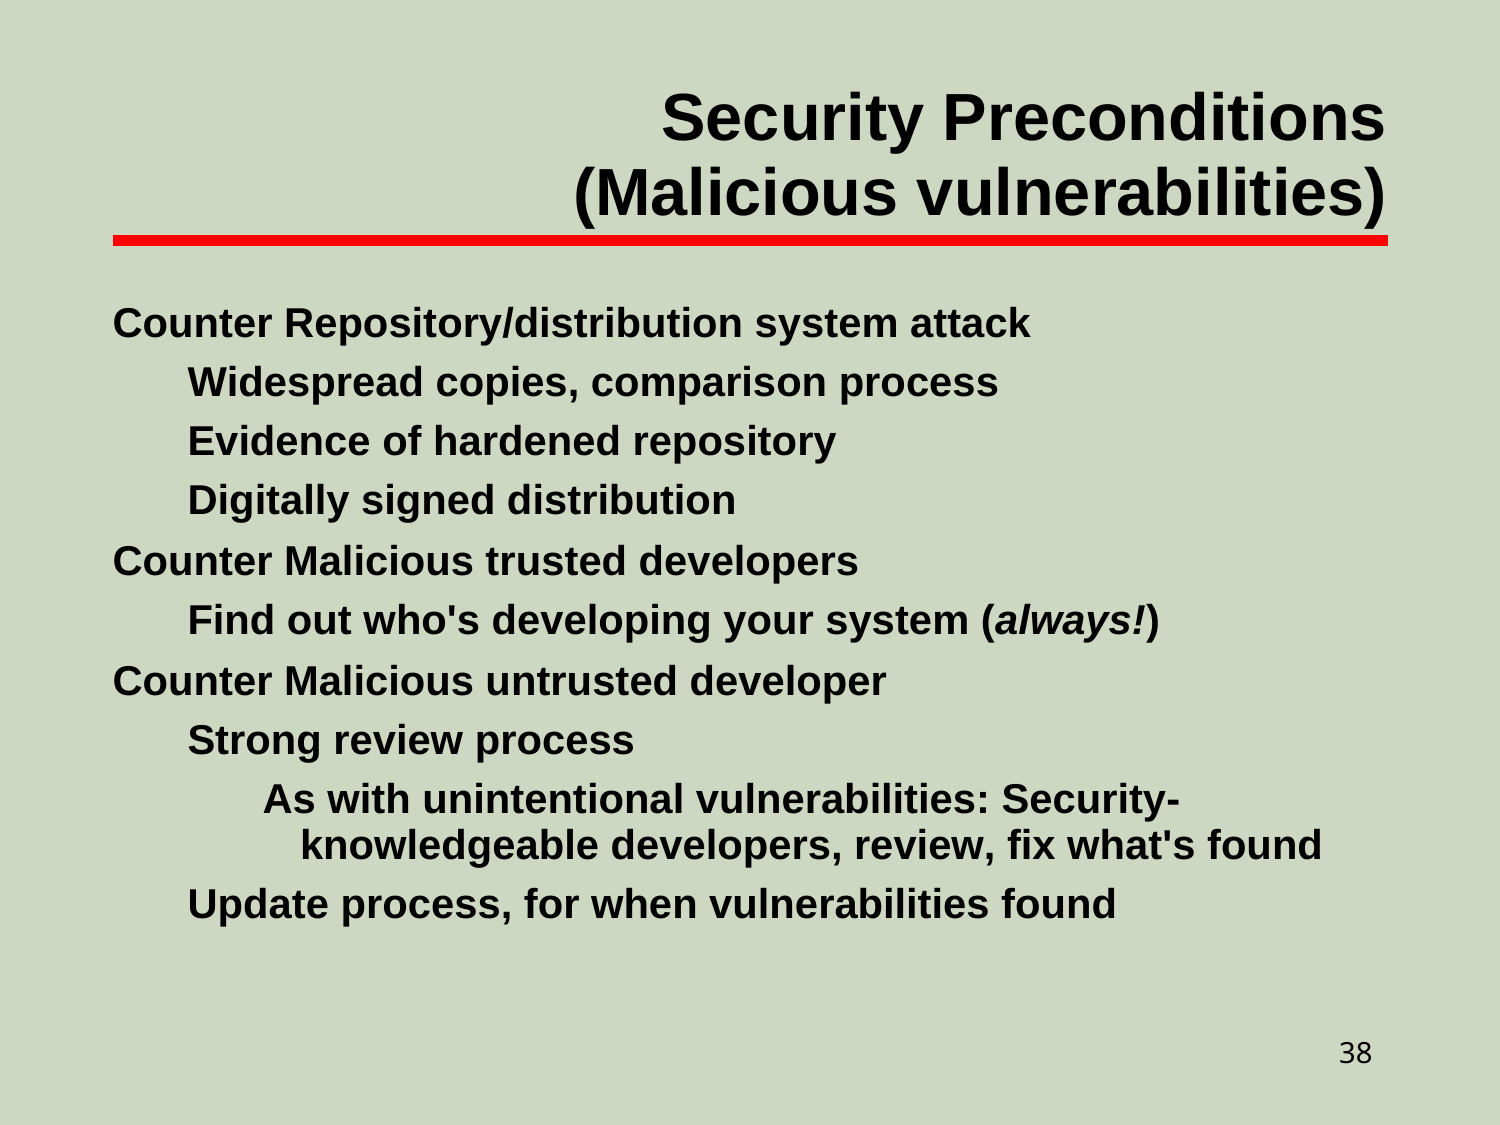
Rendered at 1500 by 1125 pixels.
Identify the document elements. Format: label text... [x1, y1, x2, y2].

title Security Preconditions (Malicious vulnerabilities) [337, 79, 1388, 230]
list Counter Repository/distribution system attack Widespread copies, comparison process Evidence of hardened repository Digitally signed distribution Counter Malicious trusted developers Find out who's developing your system (always!) Counter Malicious untrusted developer Strong review process As with unintentional vulnerabilities: Security-knowledgeable developers, review, fix what's found Update process, for when vulnerabilities found [112, 299, 1388, 1111]
